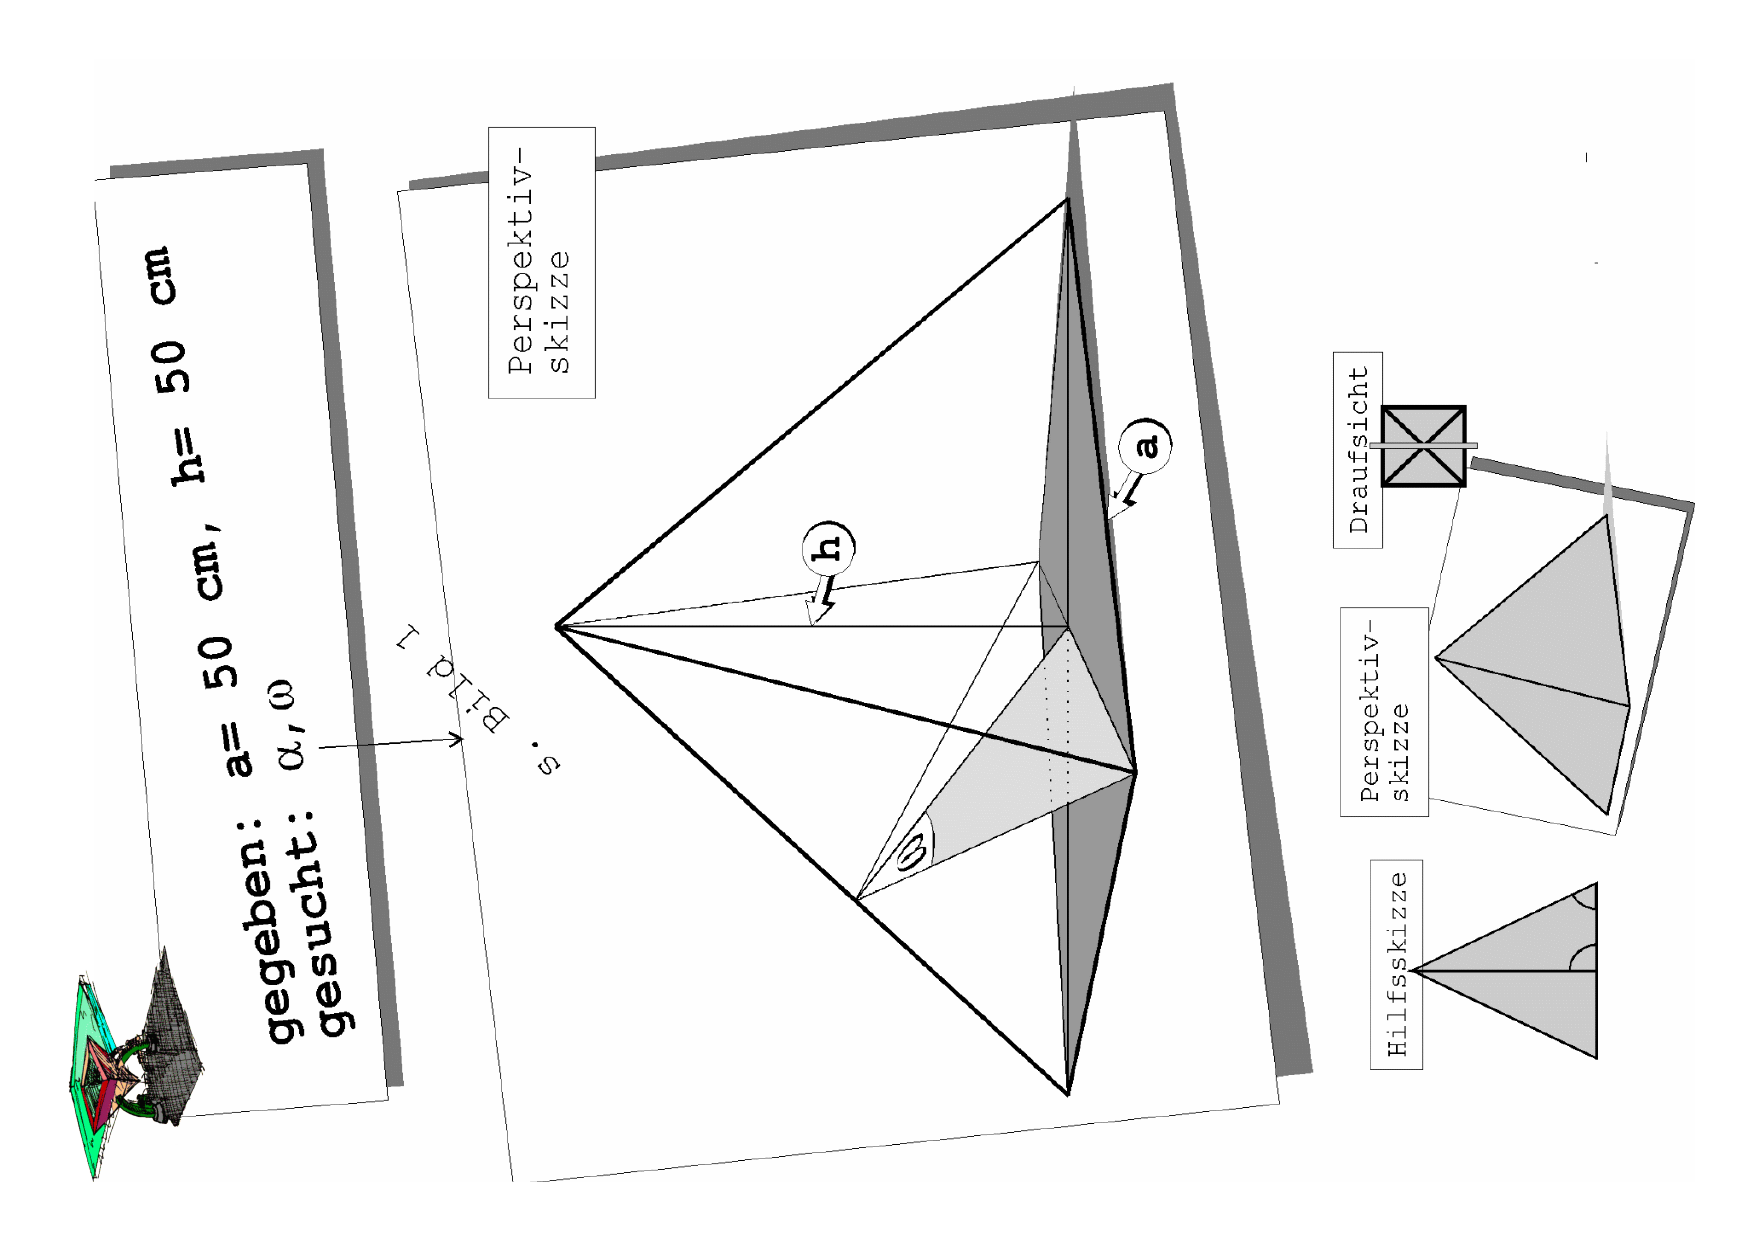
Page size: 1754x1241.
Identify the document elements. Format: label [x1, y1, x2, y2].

picture [63, 59, 1695, 1182]
